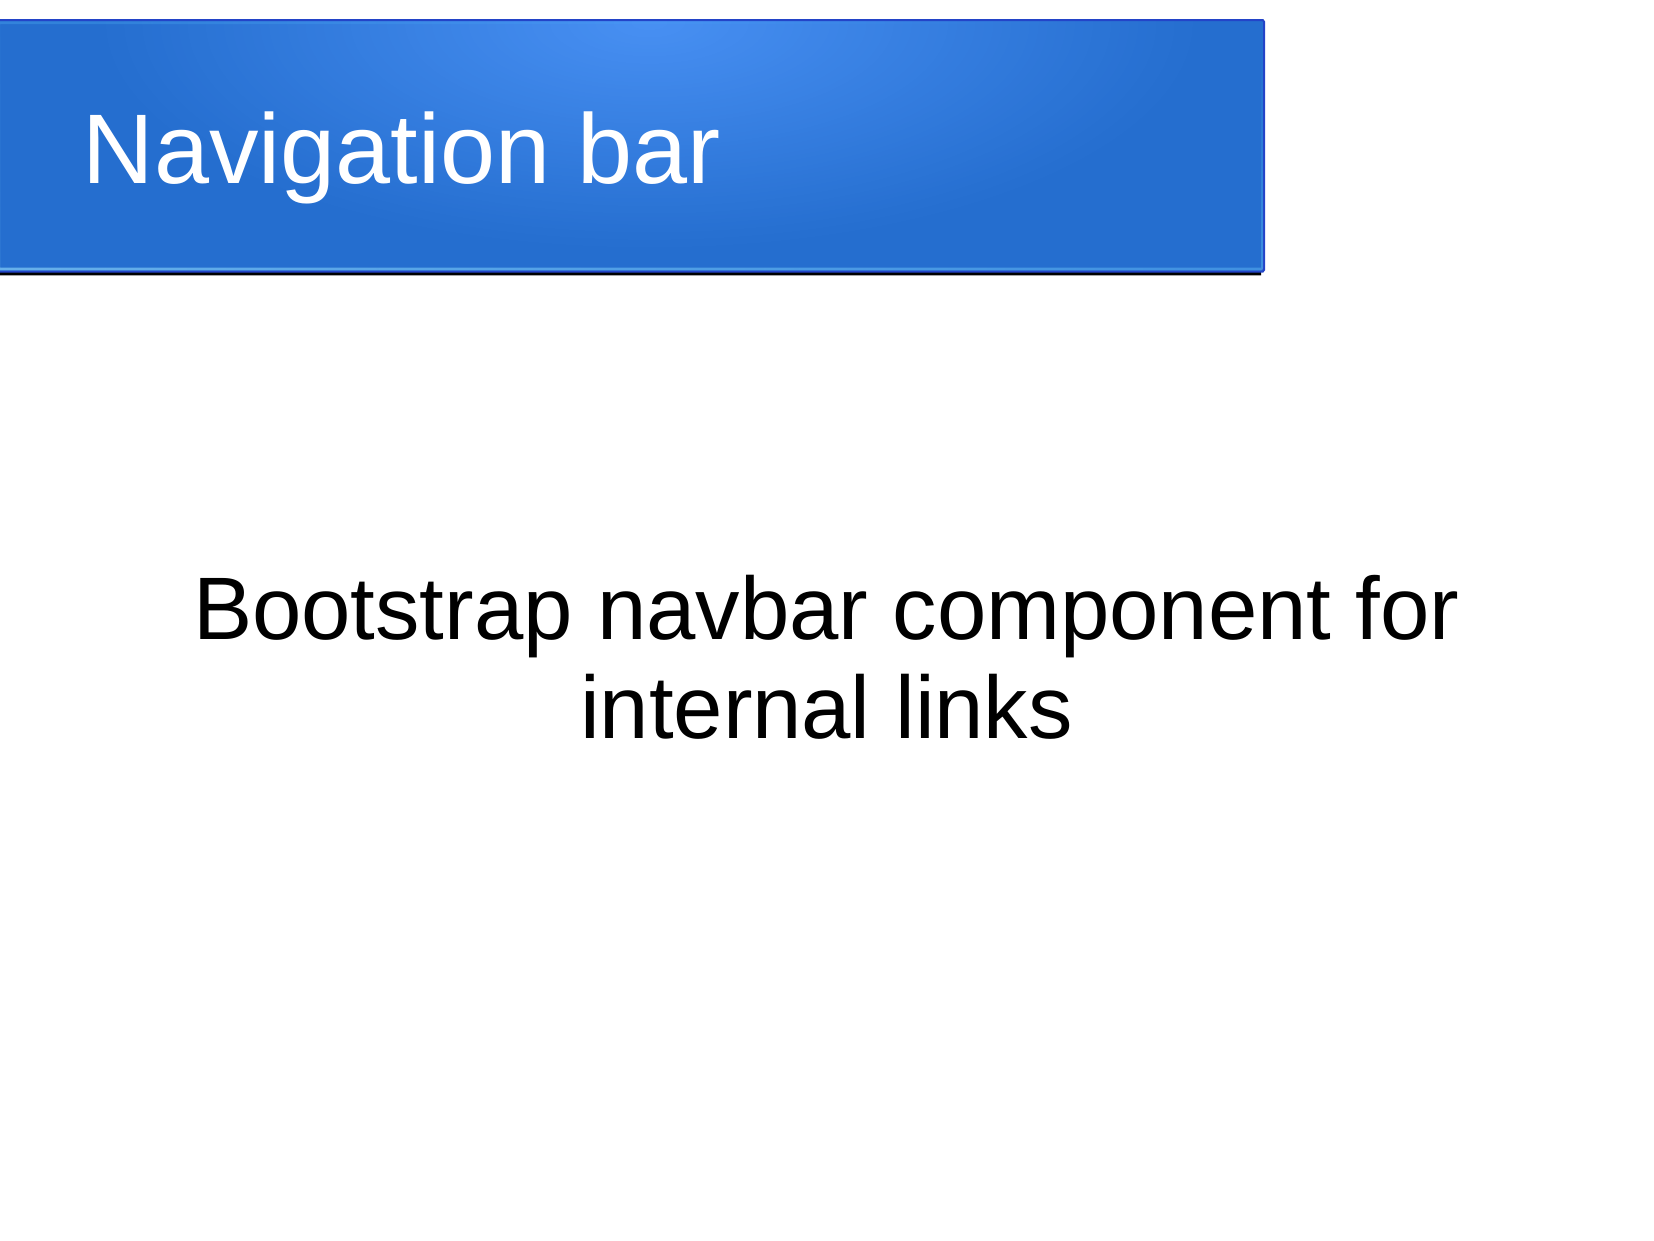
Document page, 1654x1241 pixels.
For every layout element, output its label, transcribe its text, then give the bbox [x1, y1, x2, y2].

subtitle Bootstrap navbar component for internal links [82, 299, 1571, 1019]
title Navigation bar [82, 47, 1235, 252]
